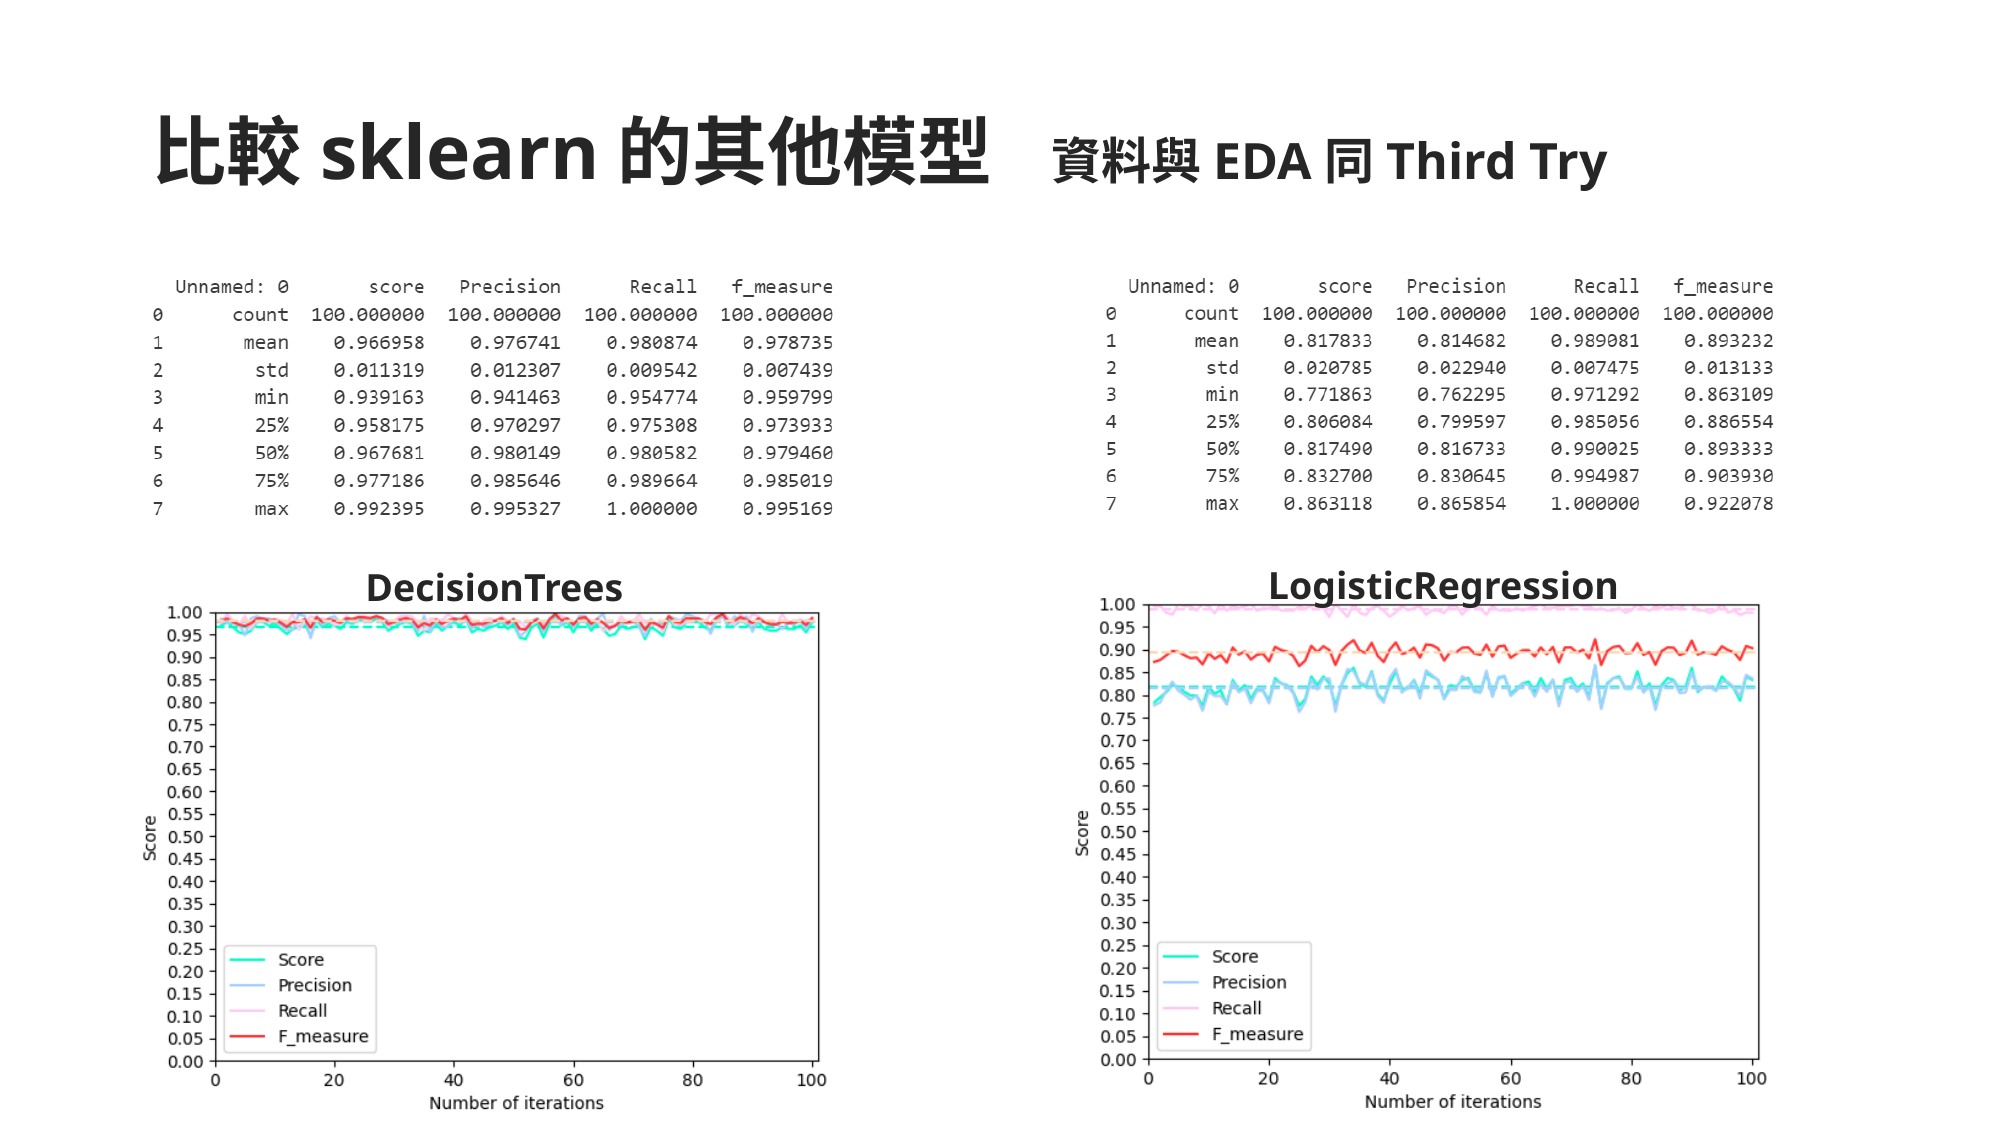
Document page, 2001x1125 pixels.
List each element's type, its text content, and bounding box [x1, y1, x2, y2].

text_box DecisionTrees [350, 556, 639, 617]
text_box LogisticRegression [1253, 554, 1635, 615]
picture [137, 267, 853, 531]
picture [1050, 587, 1837, 1124]
picture [1086, 262, 1802, 529]
picture [136, 595, 852, 1125]
title 比較sklearn的其他模型 資料與EDA同Third Try [136, 46, 1862, 264]
